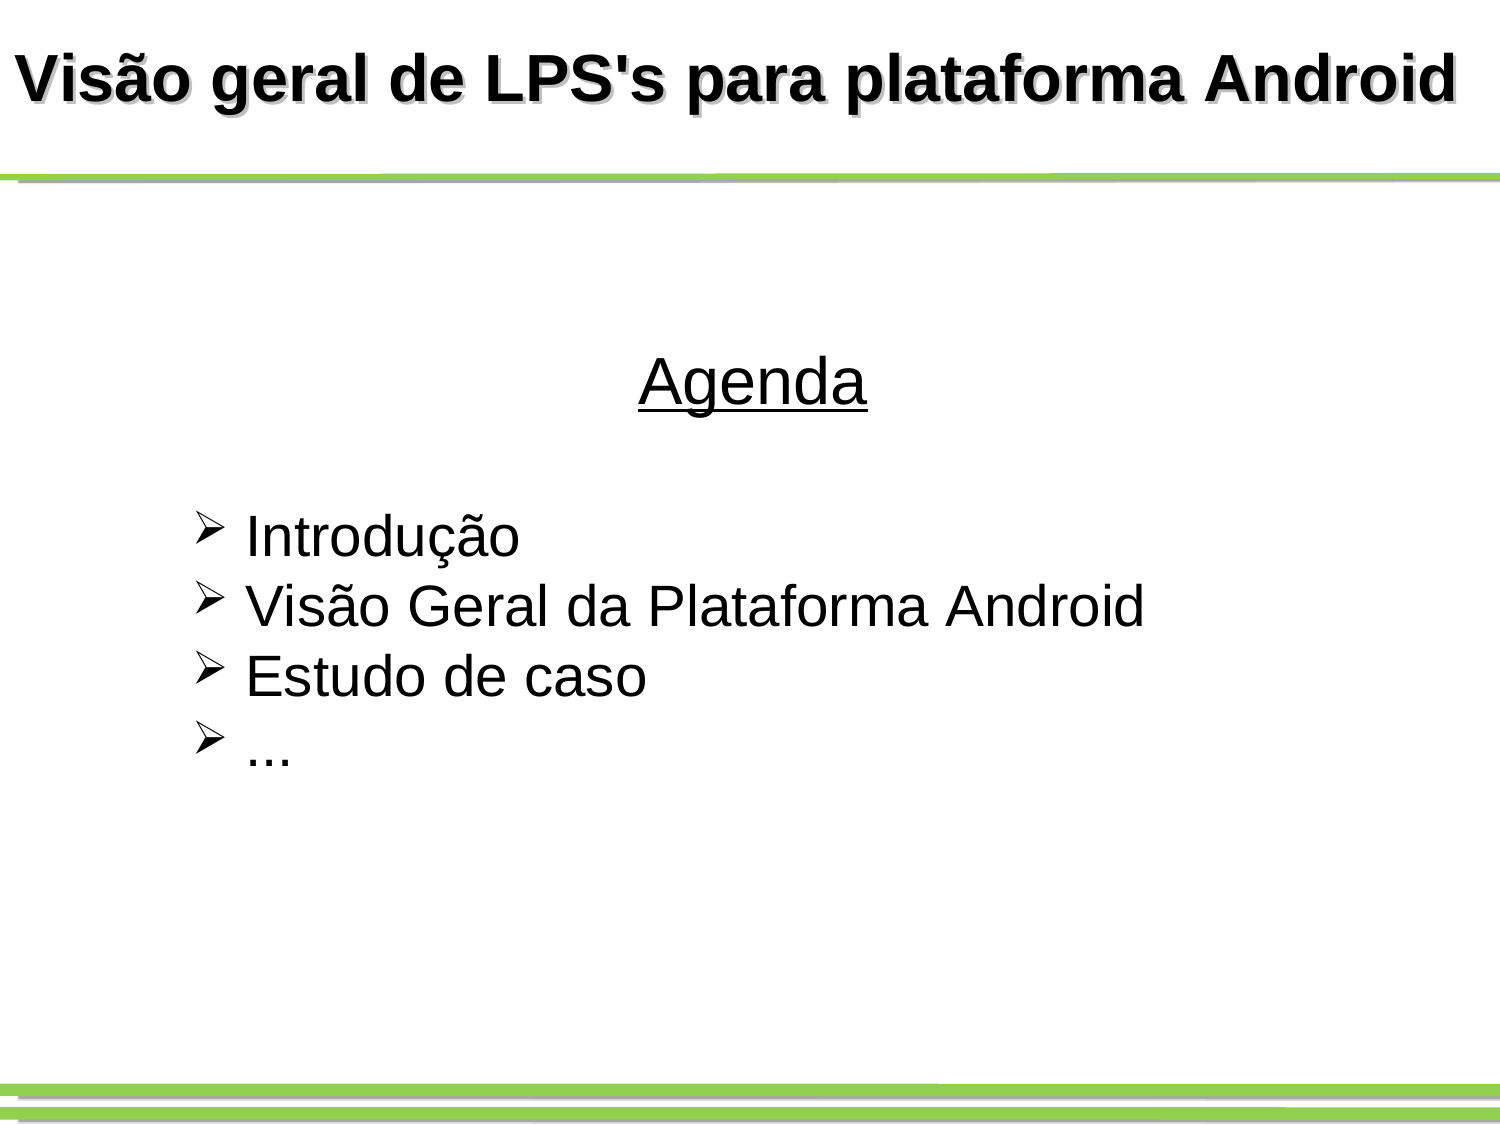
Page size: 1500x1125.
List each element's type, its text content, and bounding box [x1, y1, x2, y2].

text_box Agenda Introdução Visão Geral da Plataforma Android Estudo de caso ... [177, 330, 1329, 786]
text_box Visão geral de LPS's para plataforma Android [0, 0, 1500, 178]
